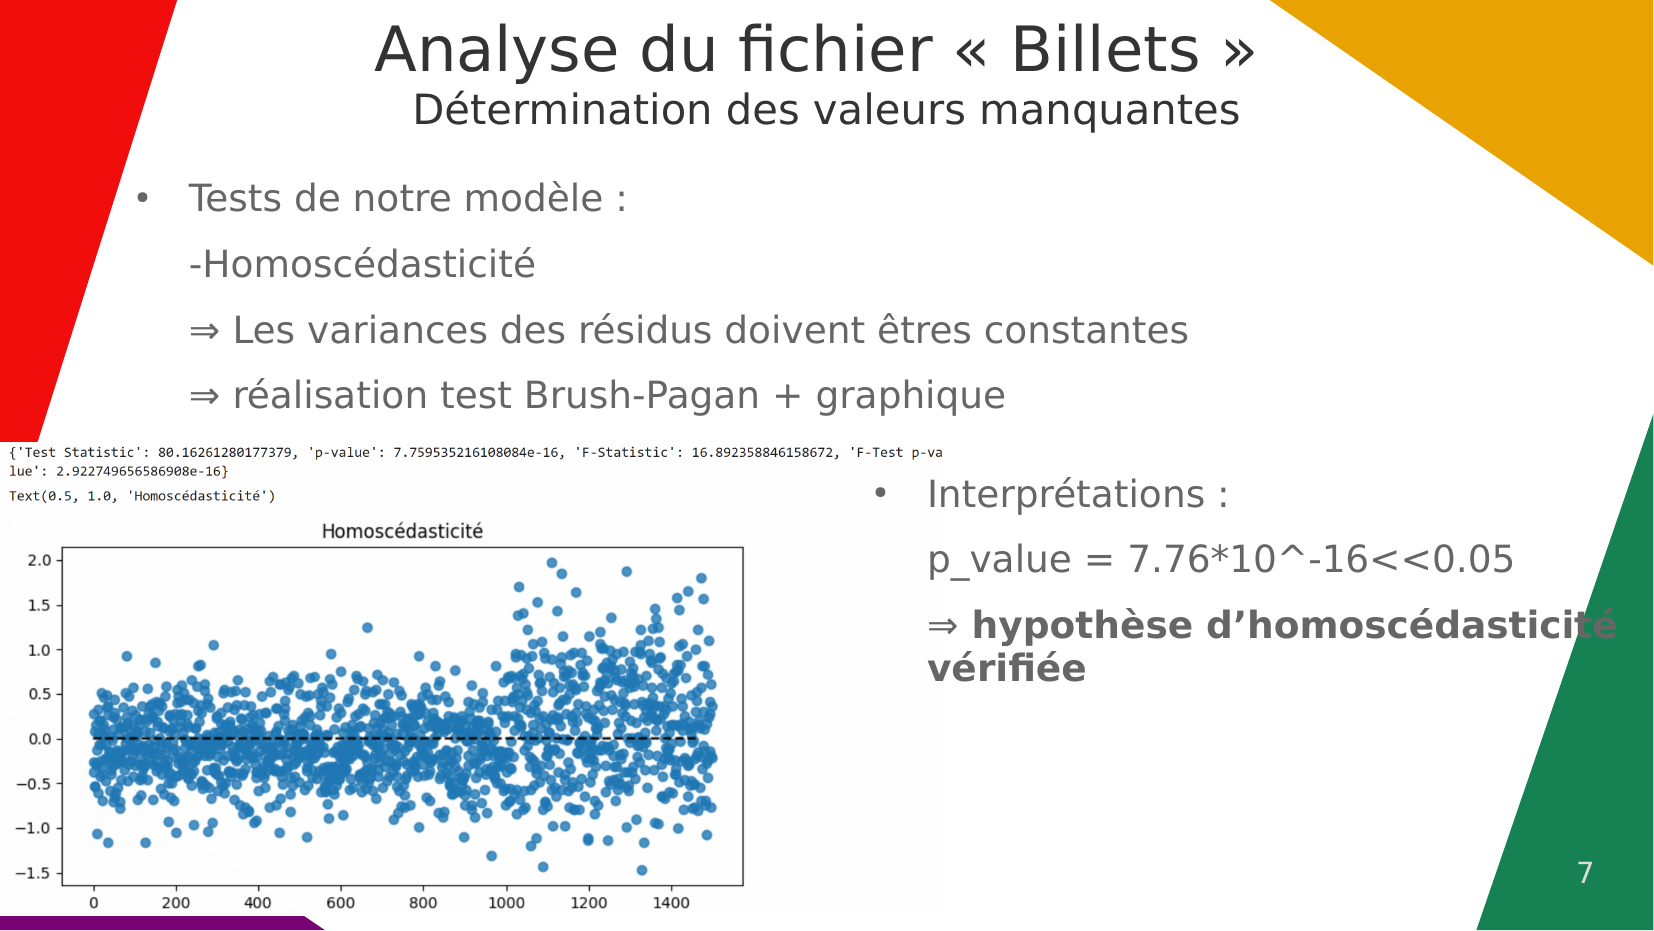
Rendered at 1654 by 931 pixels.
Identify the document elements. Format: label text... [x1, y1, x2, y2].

list Interprétations : p_value = 7.76*10^-16<<0.05 ⇒ hypothèse d’homoscédasticité vérifiée [856, 472, 1625, 886]
picture [0, 442, 945, 916]
title Analyse du fichier « Billets » Détermination des valeurs manquantes [118, 0, 1536, 148]
list Tests de notre modèle : -Homoscédasticité ⇒ Les variances des résidus doivent êtres constantes ⇒ réalisation test Brush-Pagan + graphique [118, 177, 1536, 443]
